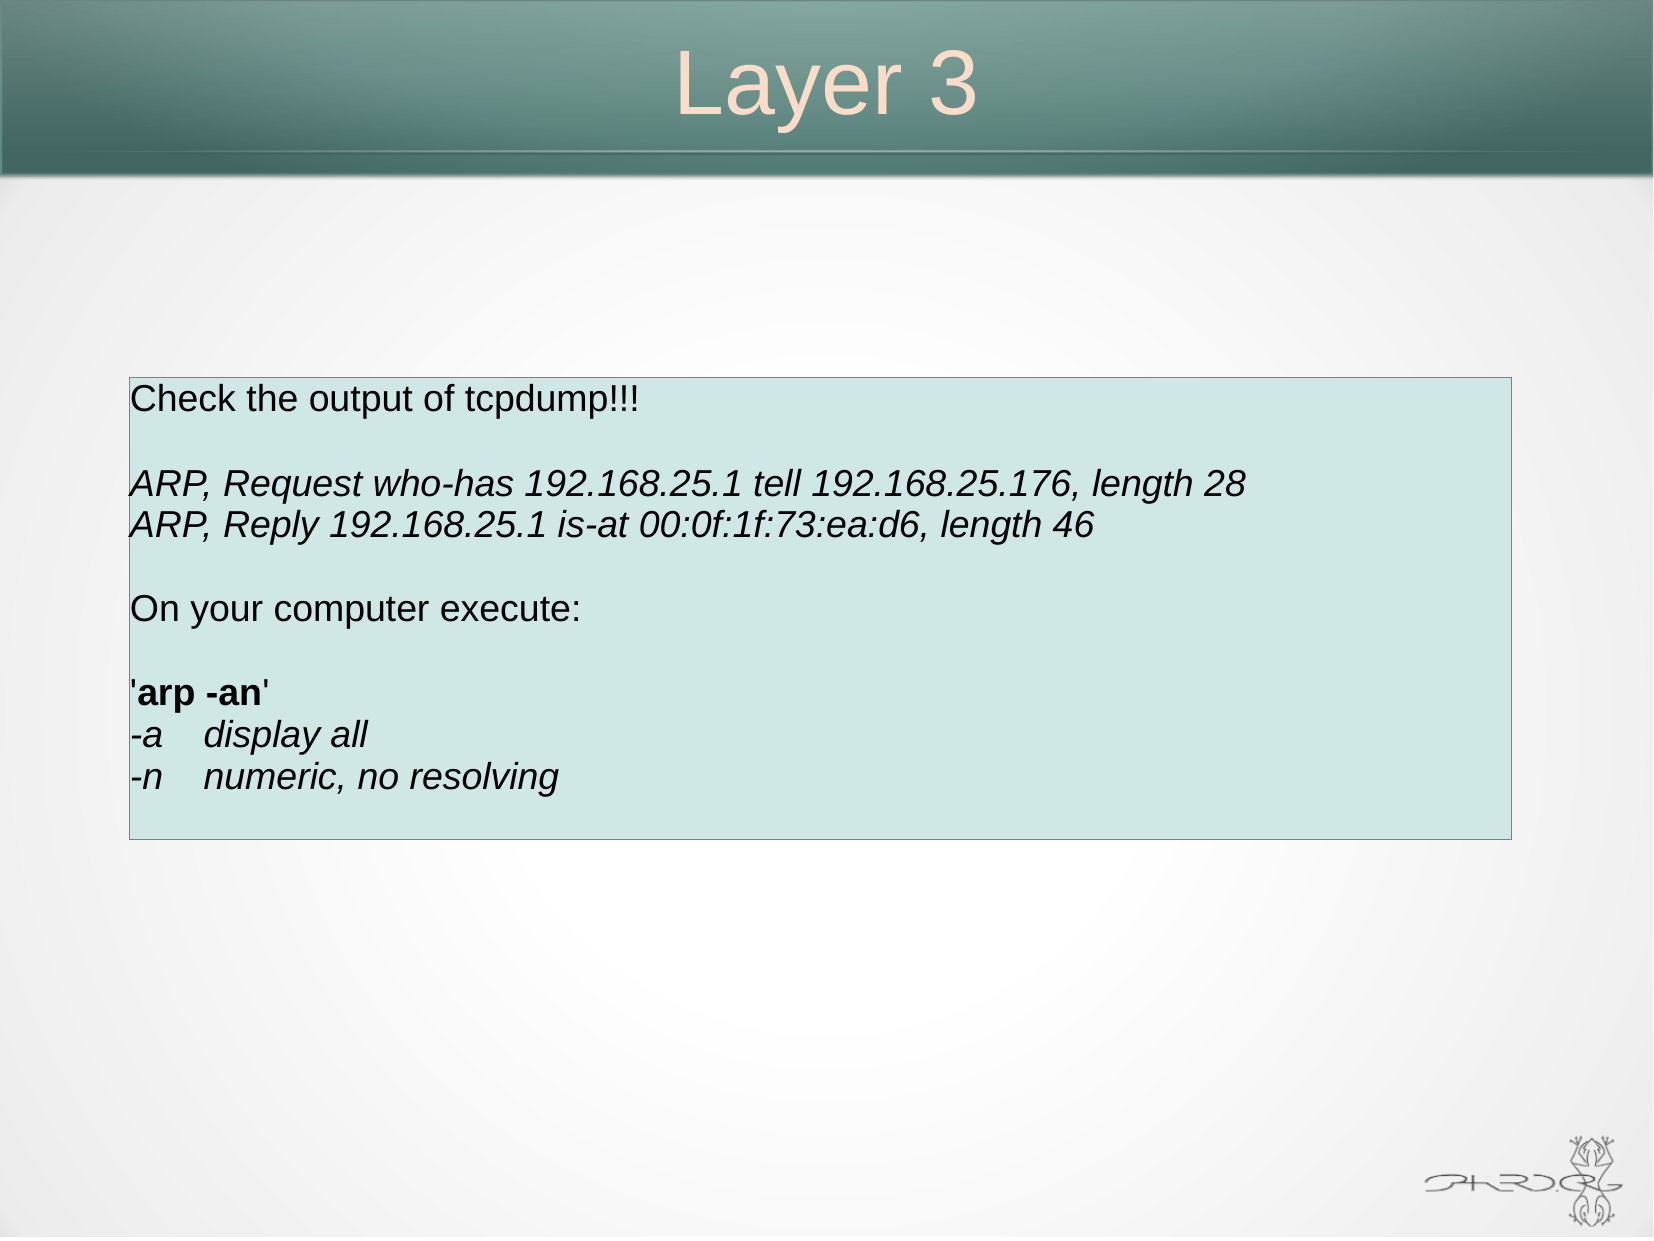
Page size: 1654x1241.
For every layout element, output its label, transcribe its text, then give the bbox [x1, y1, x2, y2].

title [82, 11, 1571, 154]
picture [0, 0, 1654, 1237]
text_box Check the output of tcpdump!!! ARP, Request who-has 192.168.25.1 tell 192.168.25.176, length 28 ARP, Reply 192.168.25.1 is-at 00:0f:1f:73:ea:d6, length 46 On your computer execute: 'arp -an' -a display all -n numeric, no resolving [129, 377, 1512, 840]
